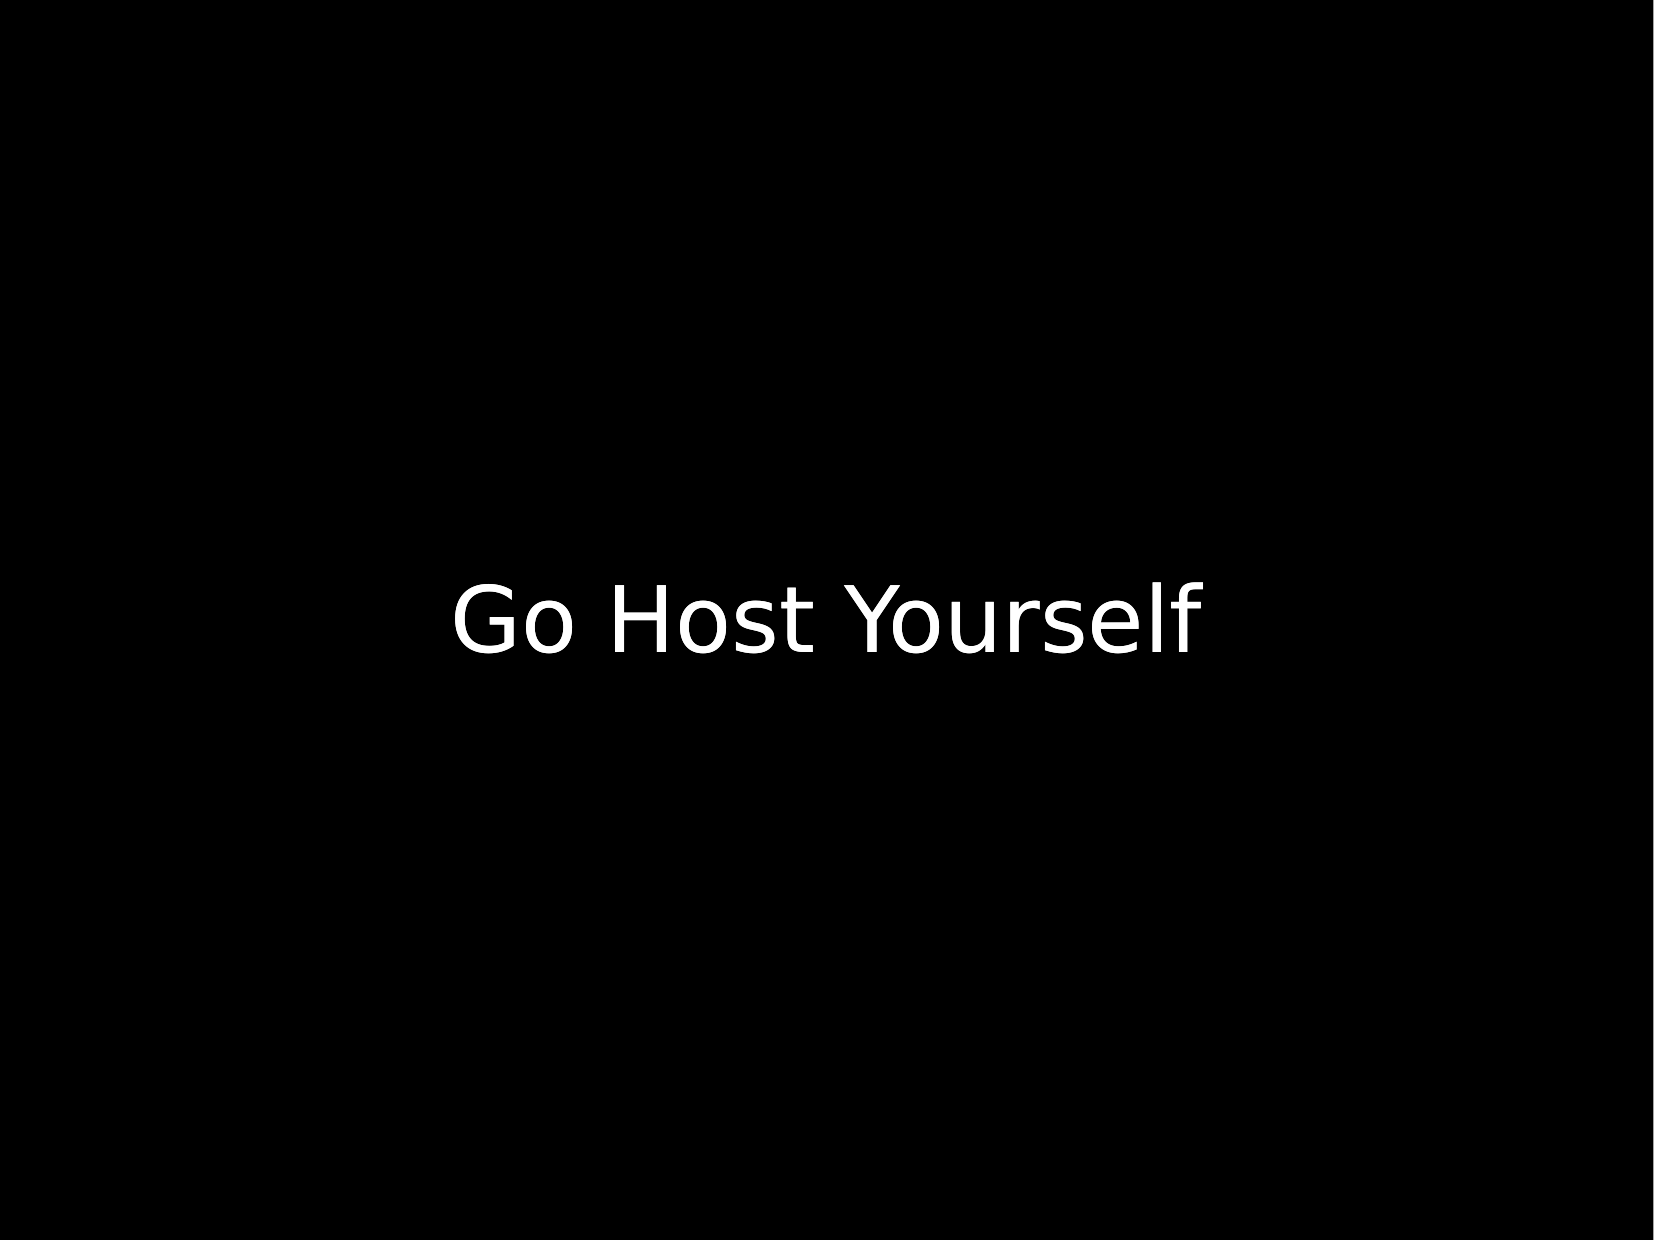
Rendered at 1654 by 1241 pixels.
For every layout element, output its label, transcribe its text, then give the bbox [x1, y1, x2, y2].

text_box Go Host Yourself [435, 559, 1219, 681]
